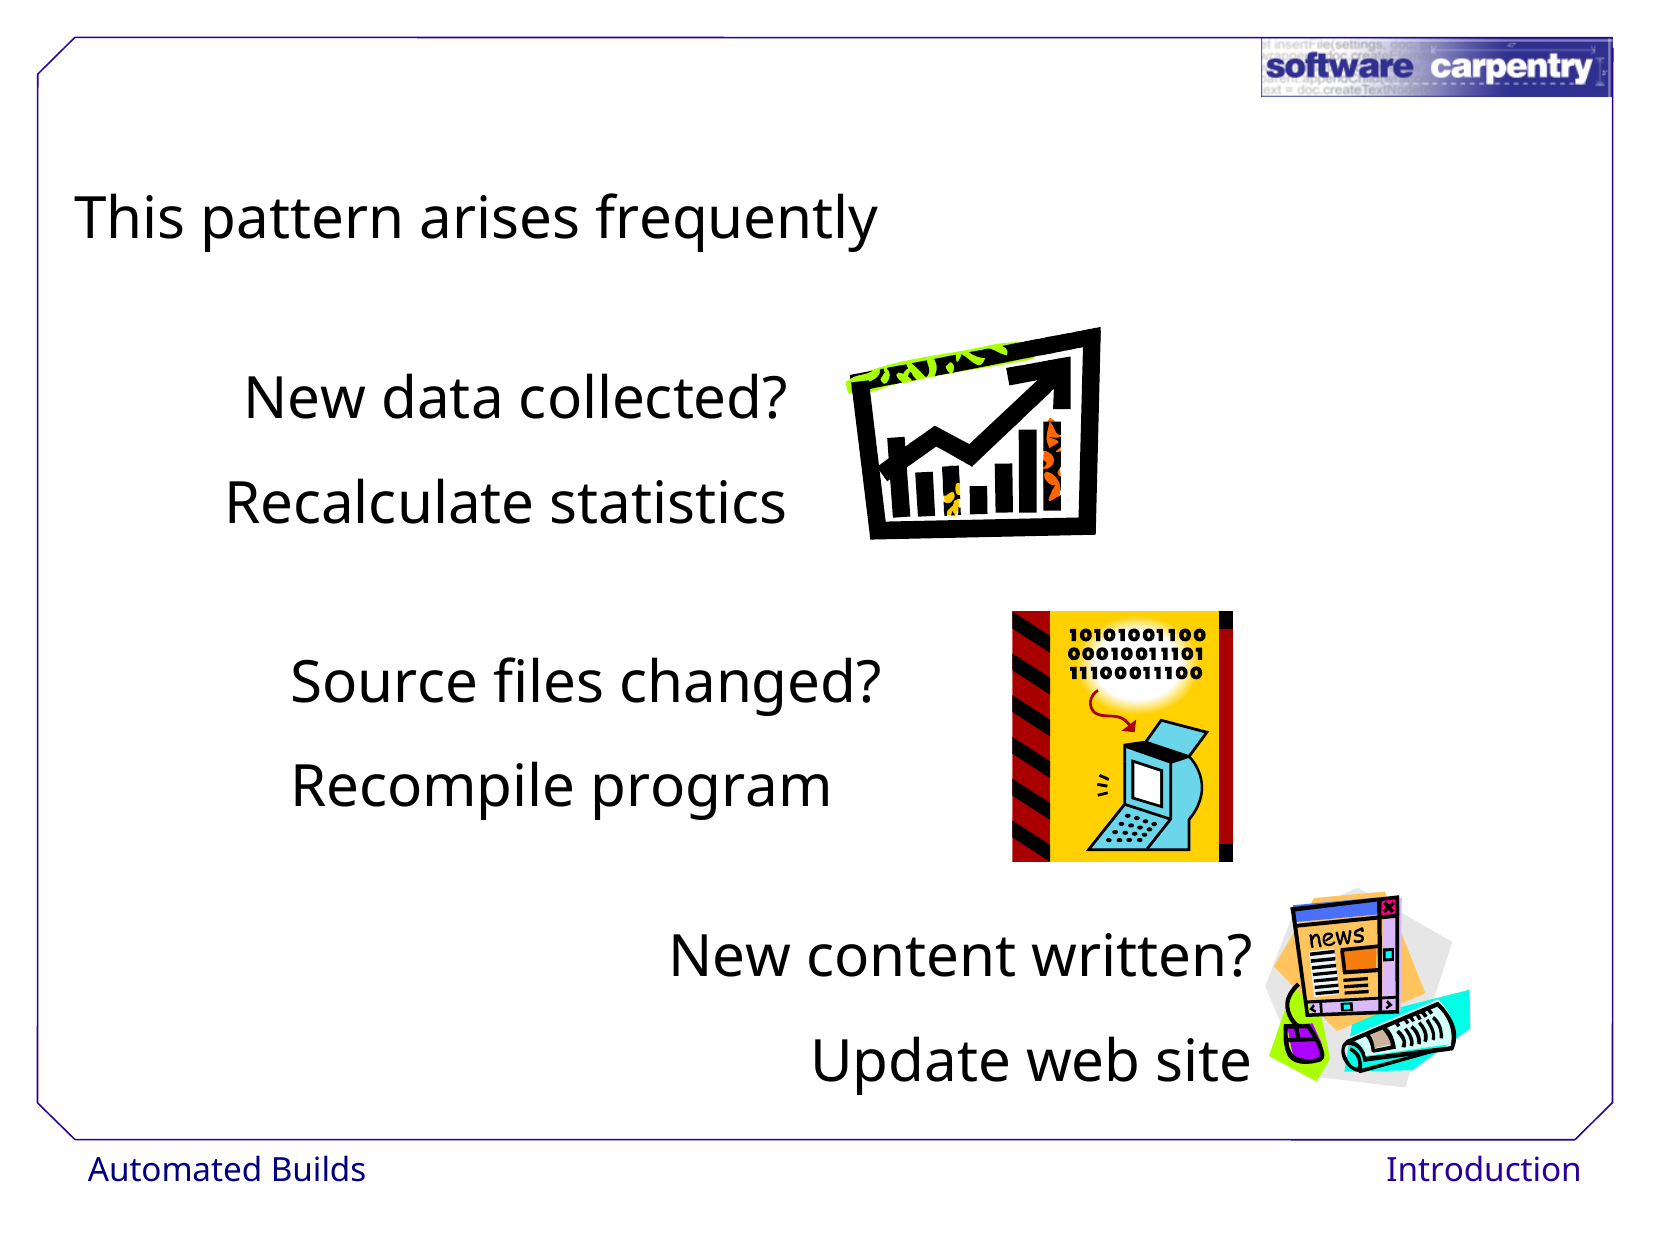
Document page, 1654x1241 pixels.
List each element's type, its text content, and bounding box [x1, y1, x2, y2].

picture [845, 327, 1101, 540]
text_box Source files changed? Recompile program [275, 601, 1047, 827]
text_box New data collected? Recalculate statistics [59, 317, 803, 544]
picture [1265, 884, 1474, 1091]
text_box This pattern arises frequently [59, 138, 1044, 259]
picture [1261, 39, 1613, 97]
text_box New content written? Update web site [503, 875, 1268, 1101]
picture [1012, 610, 1234, 862]
